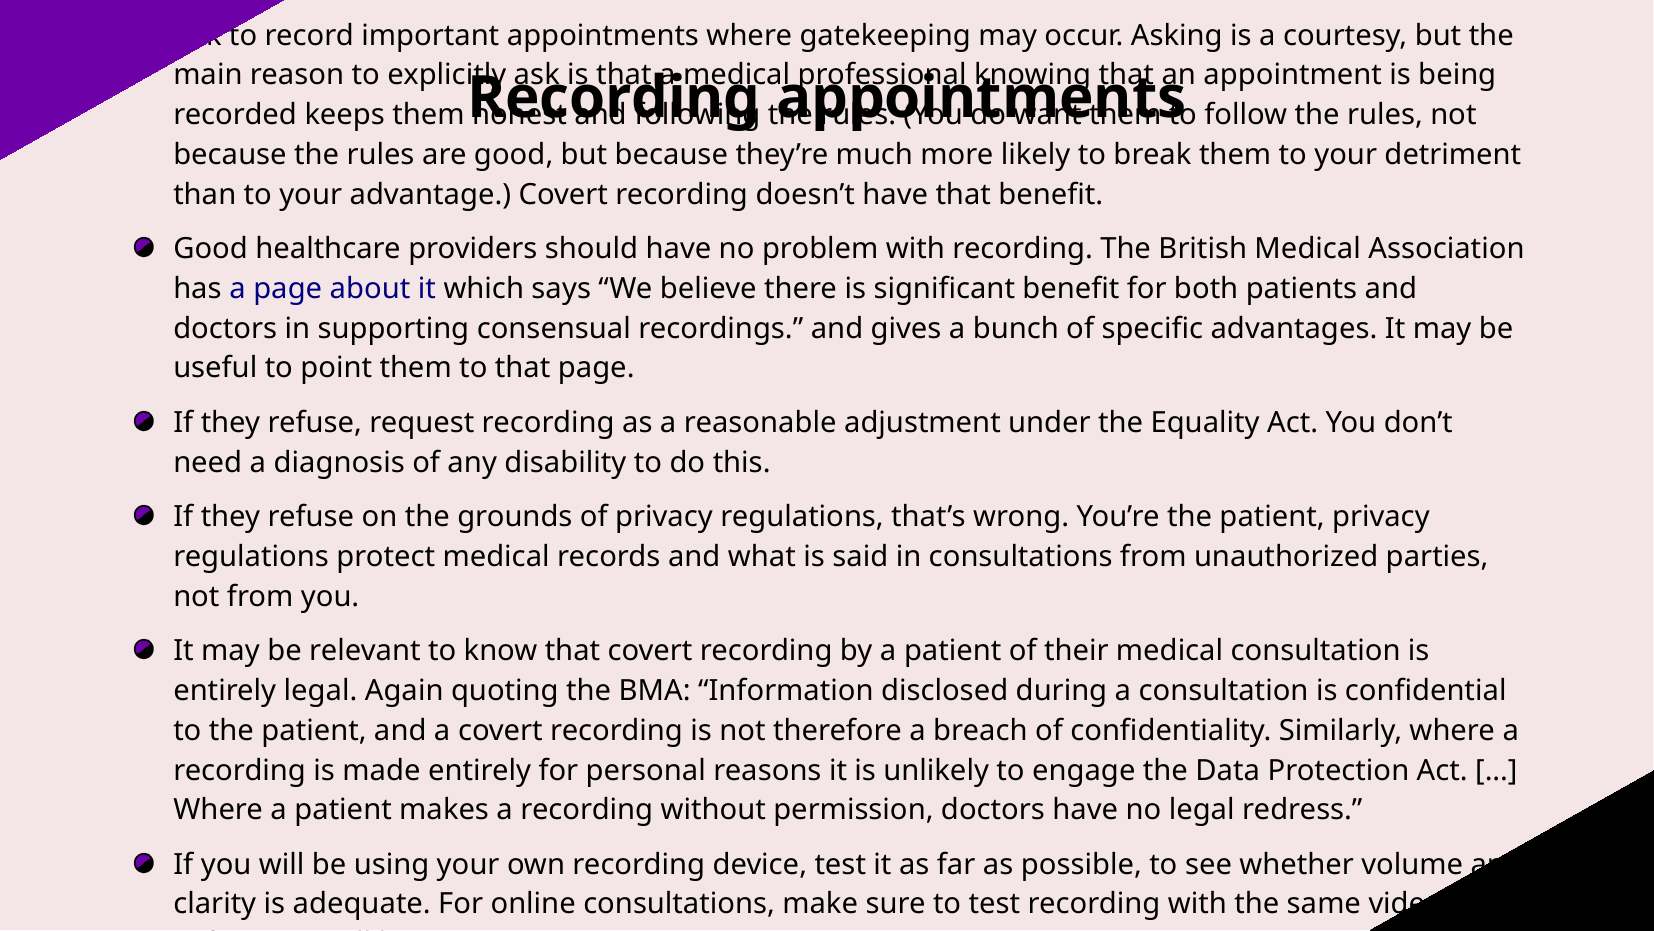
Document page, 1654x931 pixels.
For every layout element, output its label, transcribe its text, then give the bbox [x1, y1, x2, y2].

subtitle Ask to record important appointments where gatekeeping may occur. Asking is a courtesy, but the main reason to explicitly ask is that a medical professional knowing that an appointment is being recorded keeps them honest and following the rules. (You do want them to follow the rules, not because the rules are good, but because they’re much more likely to break them to your detriment than to your advantage.) Covert recording doesn’t have that benefit. Good healthcare providers should have no problem with recording. The British Medical Association has a page about it which says “We believe there is significant benefit for both patients and doctors in supporting consensual recordings.” and gives a bunch of specific advantages. It may be useful to point them to that page. If they refuse, request recording as a reasonable adjustment under the Equality Act. You don’t need a diagnosis of any disability to do this. If they refuse on the grounds of privacy regulations, that’s wrong. You’re the patient, privacy regulations protect medical records and what is said in consultations from unauthorized parties, not from you. It may be relevant to know that covert recording by a patient of their medical consultation is entirely legal. Again quoting the BMA: “Information disclosed during a consultation is confidential to the patient, and a covert recording is not therefore a breach of confidentiality. Similarly, where a recording is made entirely for personal reasons it is unlikely to engage the Data Protection Act. [...] Where a patient makes a recording without permission, doctors have no legal redress.” If you will be using your own recording device, test it as far as possible, to see whether volume and clarity is adequate. For online consultations, make sure to test recording with the same video call software you’ll be using. Listening to the recording later often helps to catch anything you missed. [132, 140, 1526, 890]
title Recording appointments [82, 35, 1571, 154]
text_box [0, 0, 284, 160]
text_box [1370, 770, 1654, 931]
